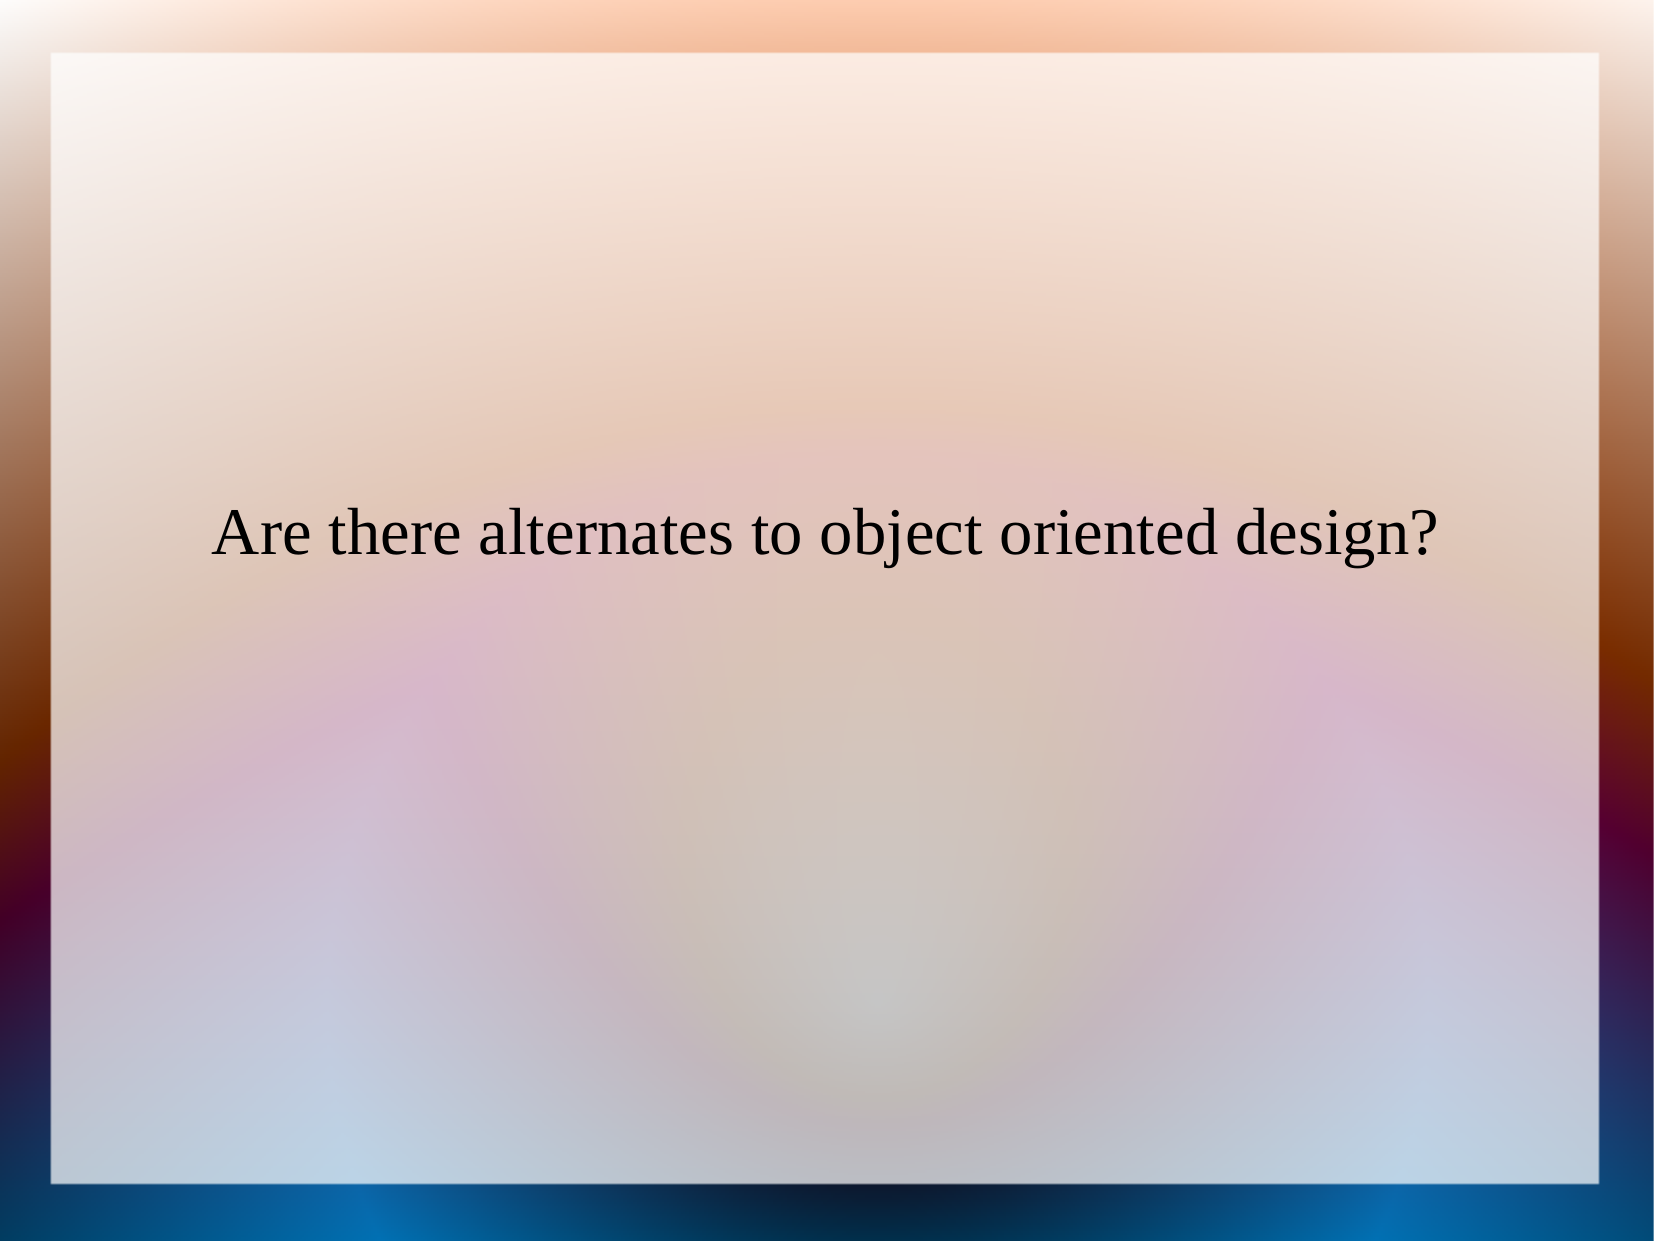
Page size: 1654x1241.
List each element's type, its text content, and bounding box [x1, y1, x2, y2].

picture [0, 0, 1654, 1241]
subtitle Are there alternates to object oriented design? [82, 55, 1571, 1010]
